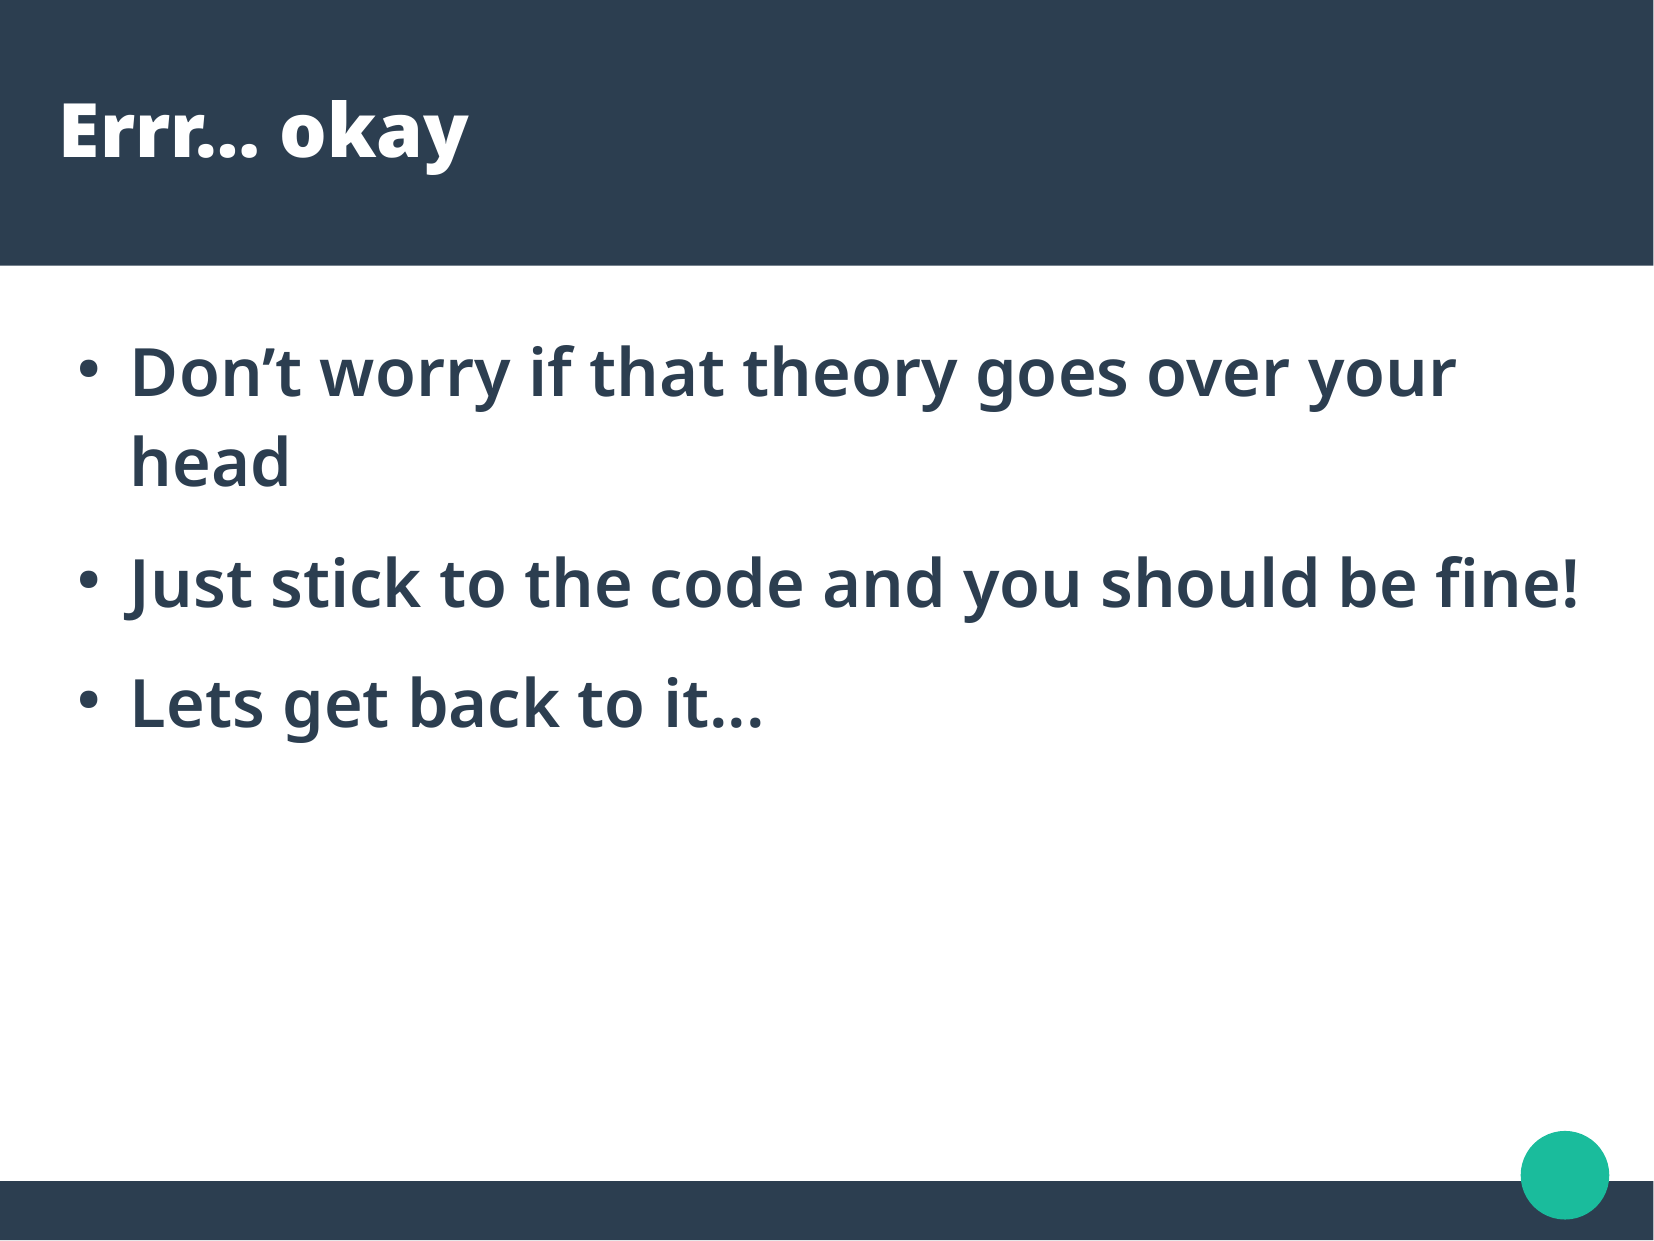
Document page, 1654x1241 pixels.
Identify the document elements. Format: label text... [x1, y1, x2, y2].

list Don’t worry if that theory goes over your head Just stick to the code and you should be fine! Lets get back to it... [59, 324, 1595, 1152]
title Errr… okay [59, 49, 1595, 207]
